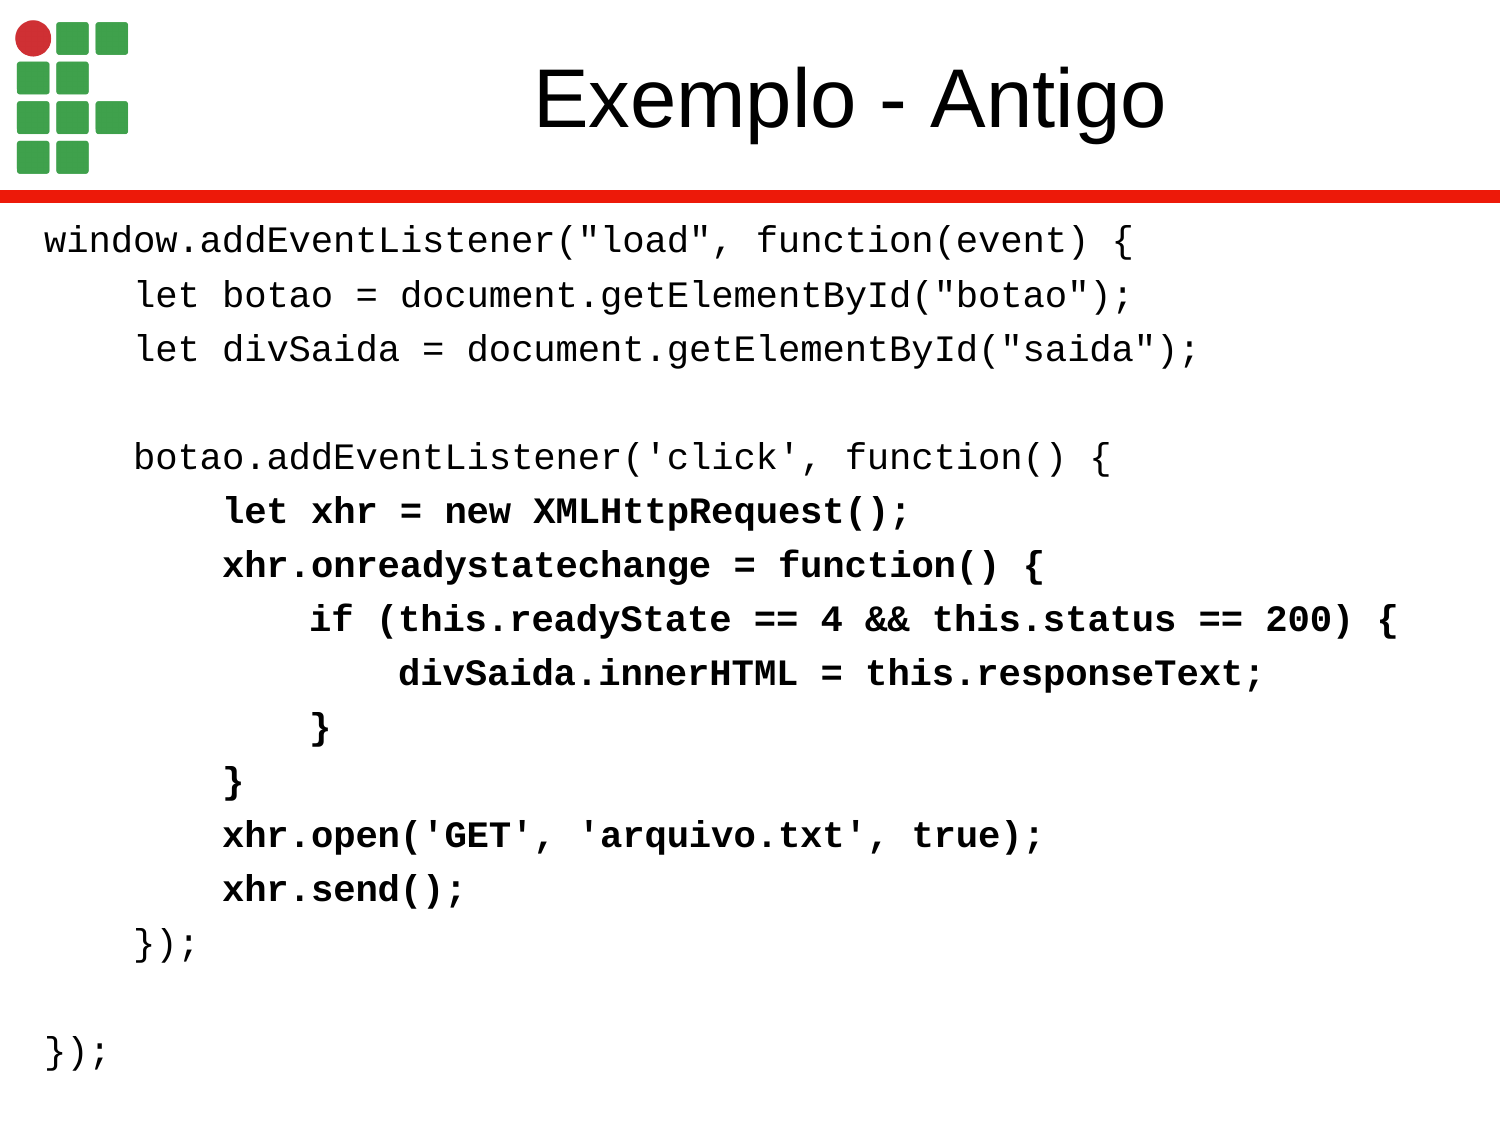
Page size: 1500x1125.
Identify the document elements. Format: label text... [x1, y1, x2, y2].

picture [14, 16, 130, 178]
title Exemplo - Antigo [230, 0, 1471, 202]
list window.addEventListener("load", function(event) { let botao = document.getElementById("botao"); let divSaida = document.getElementById("saida"); botao.addEventListener('click', function() { let xhr = new XMLHttpRequest(); xhr.onreadystatechange = function() { if (this.readyState == 4 && this.status == 200) { divSaida.innerHTML = this.responseText; } } xhr.open('GET', 'arquivo.txt', true); xhr.send(); }); }); [29, 207, 1471, 1087]
